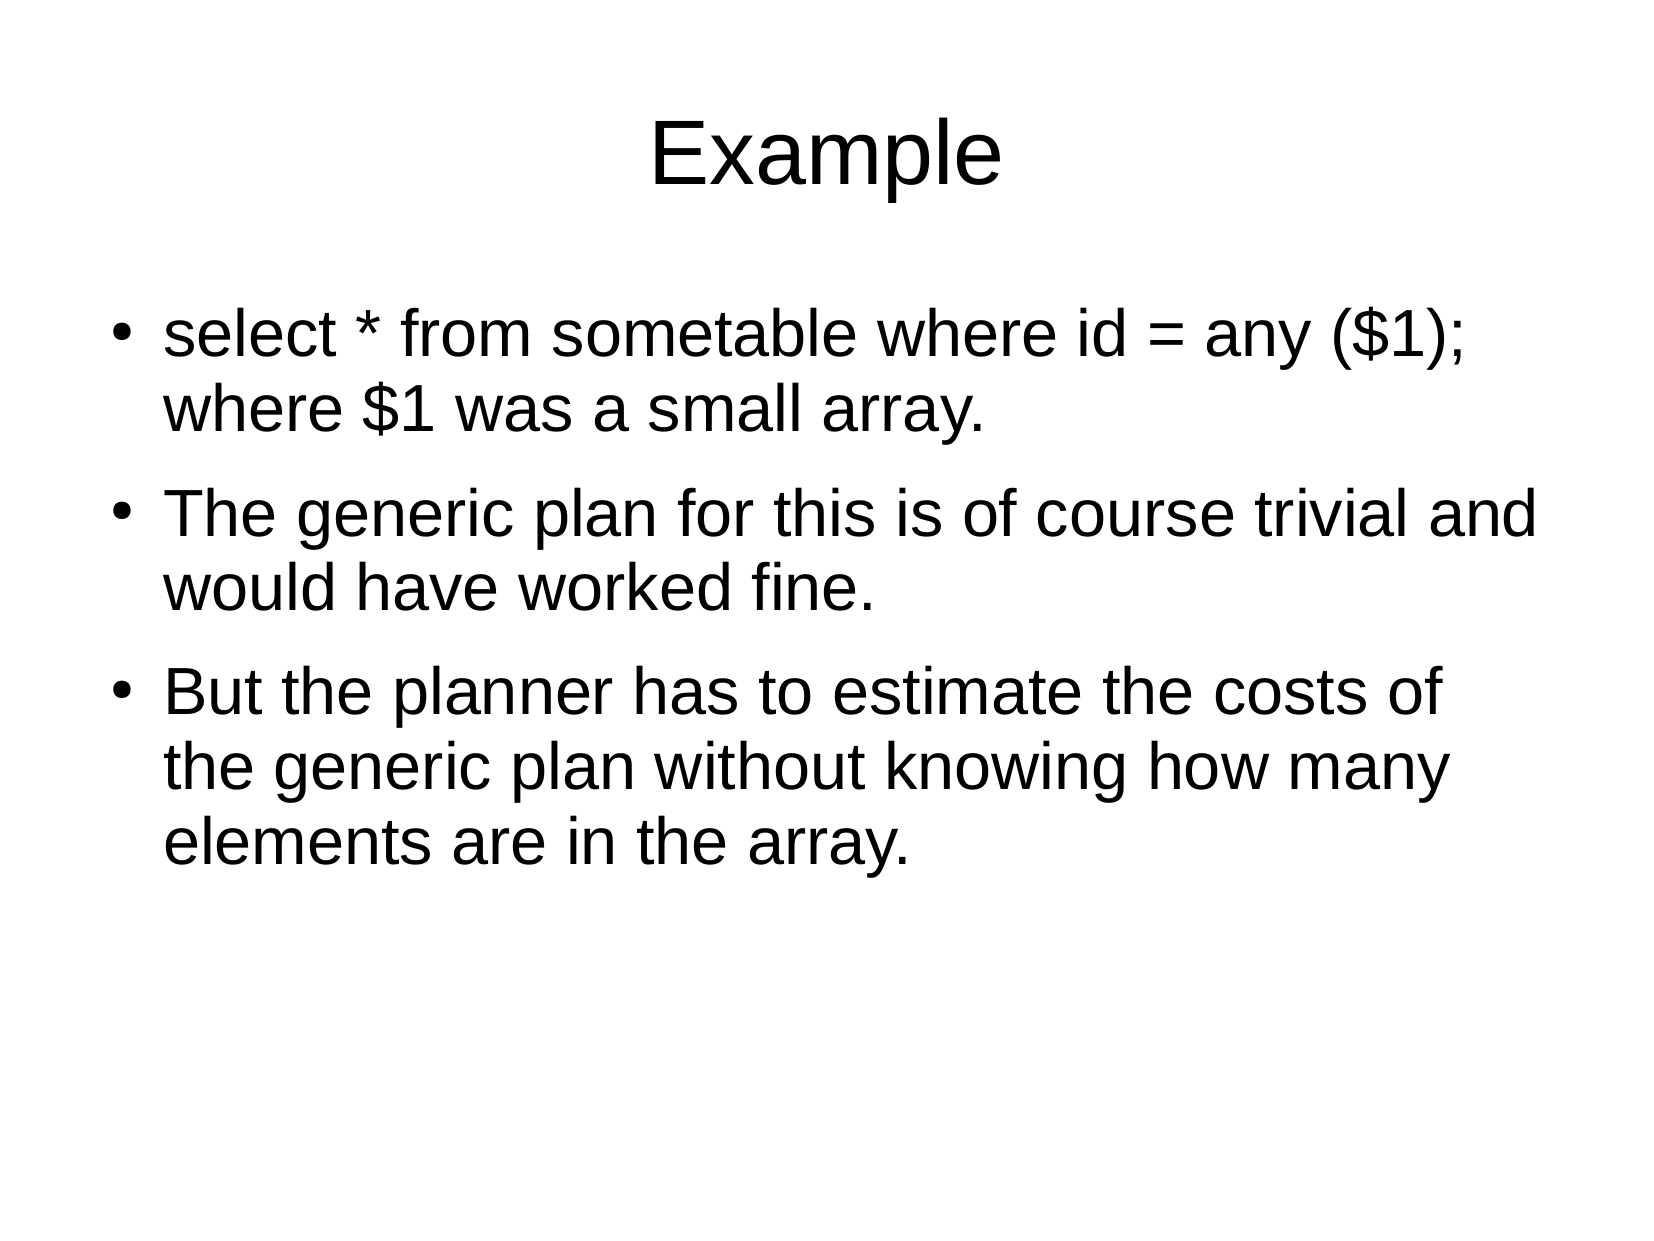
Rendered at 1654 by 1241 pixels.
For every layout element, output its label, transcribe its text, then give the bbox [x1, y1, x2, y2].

list select * from sometable where id = any ($1); where $1 was a small array. The generic plan for this is of course trivial and would have worked fine. But the planner has to estimate the costs of the generic plan without knowing how many elements are in the array. [92, 296, 1548, 1016]
title Example [82, 49, 1571, 257]
